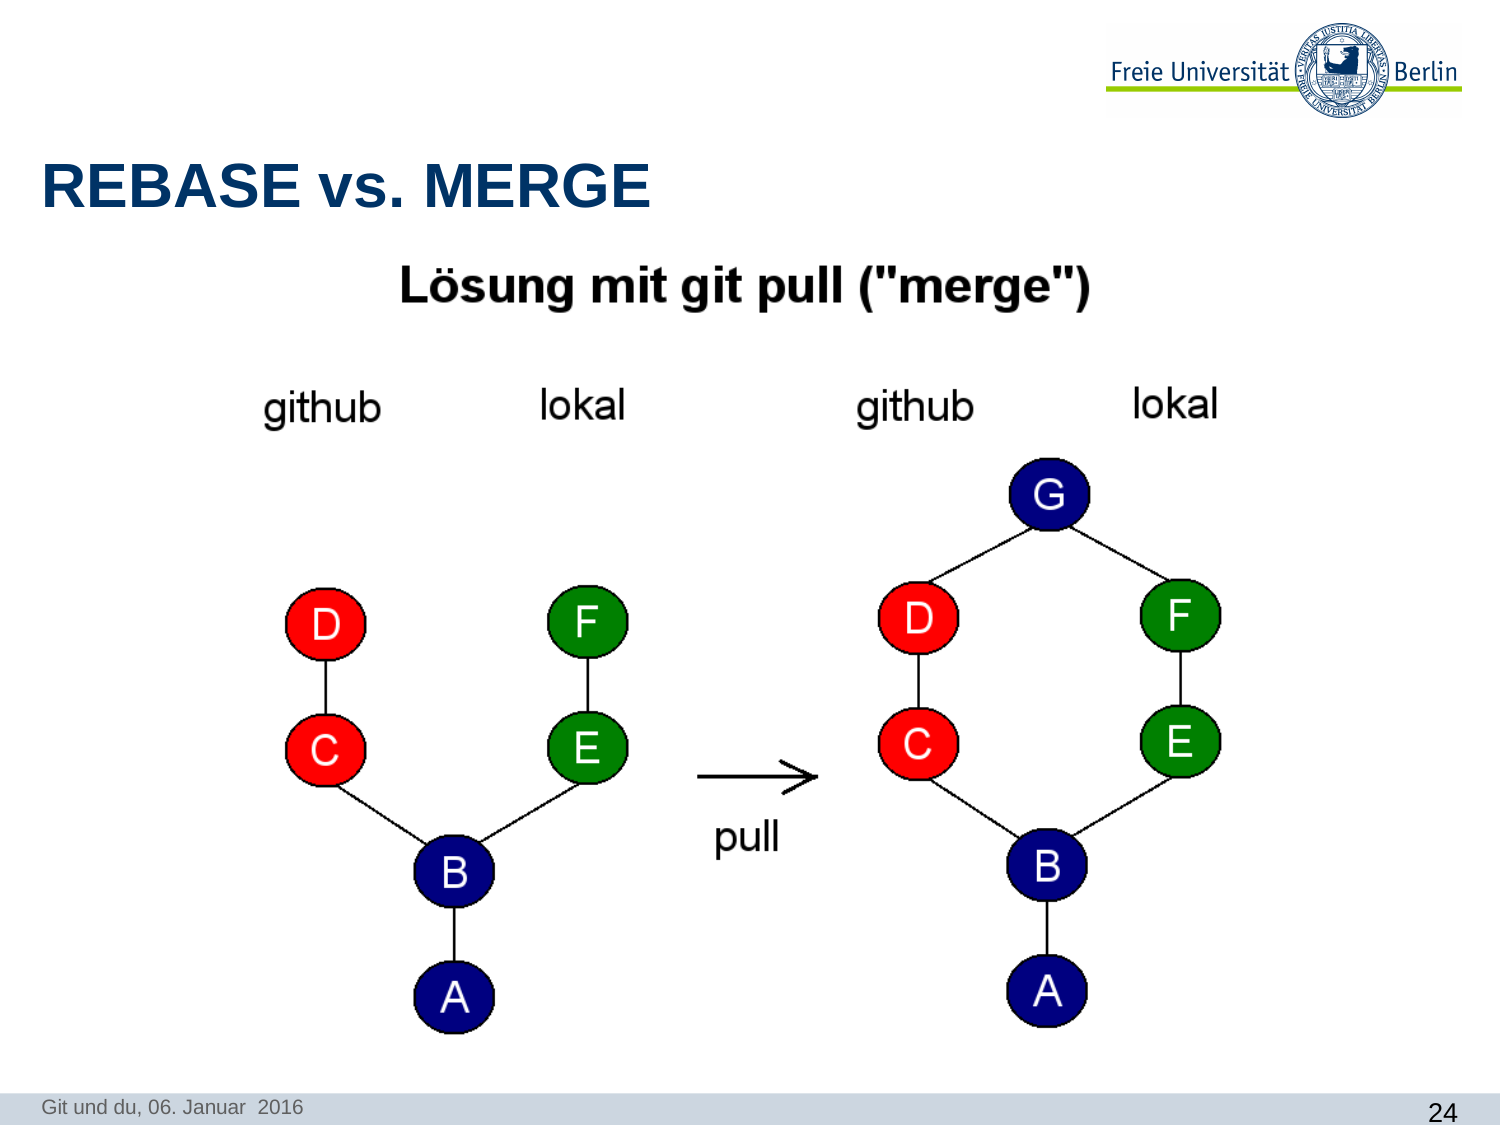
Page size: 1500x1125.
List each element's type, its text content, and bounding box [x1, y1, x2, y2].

picture [1106, 23, 1462, 118]
title REBASE vs. MERGE [41, 150, 1460, 221]
picture [247, 239, 1252, 1051]
